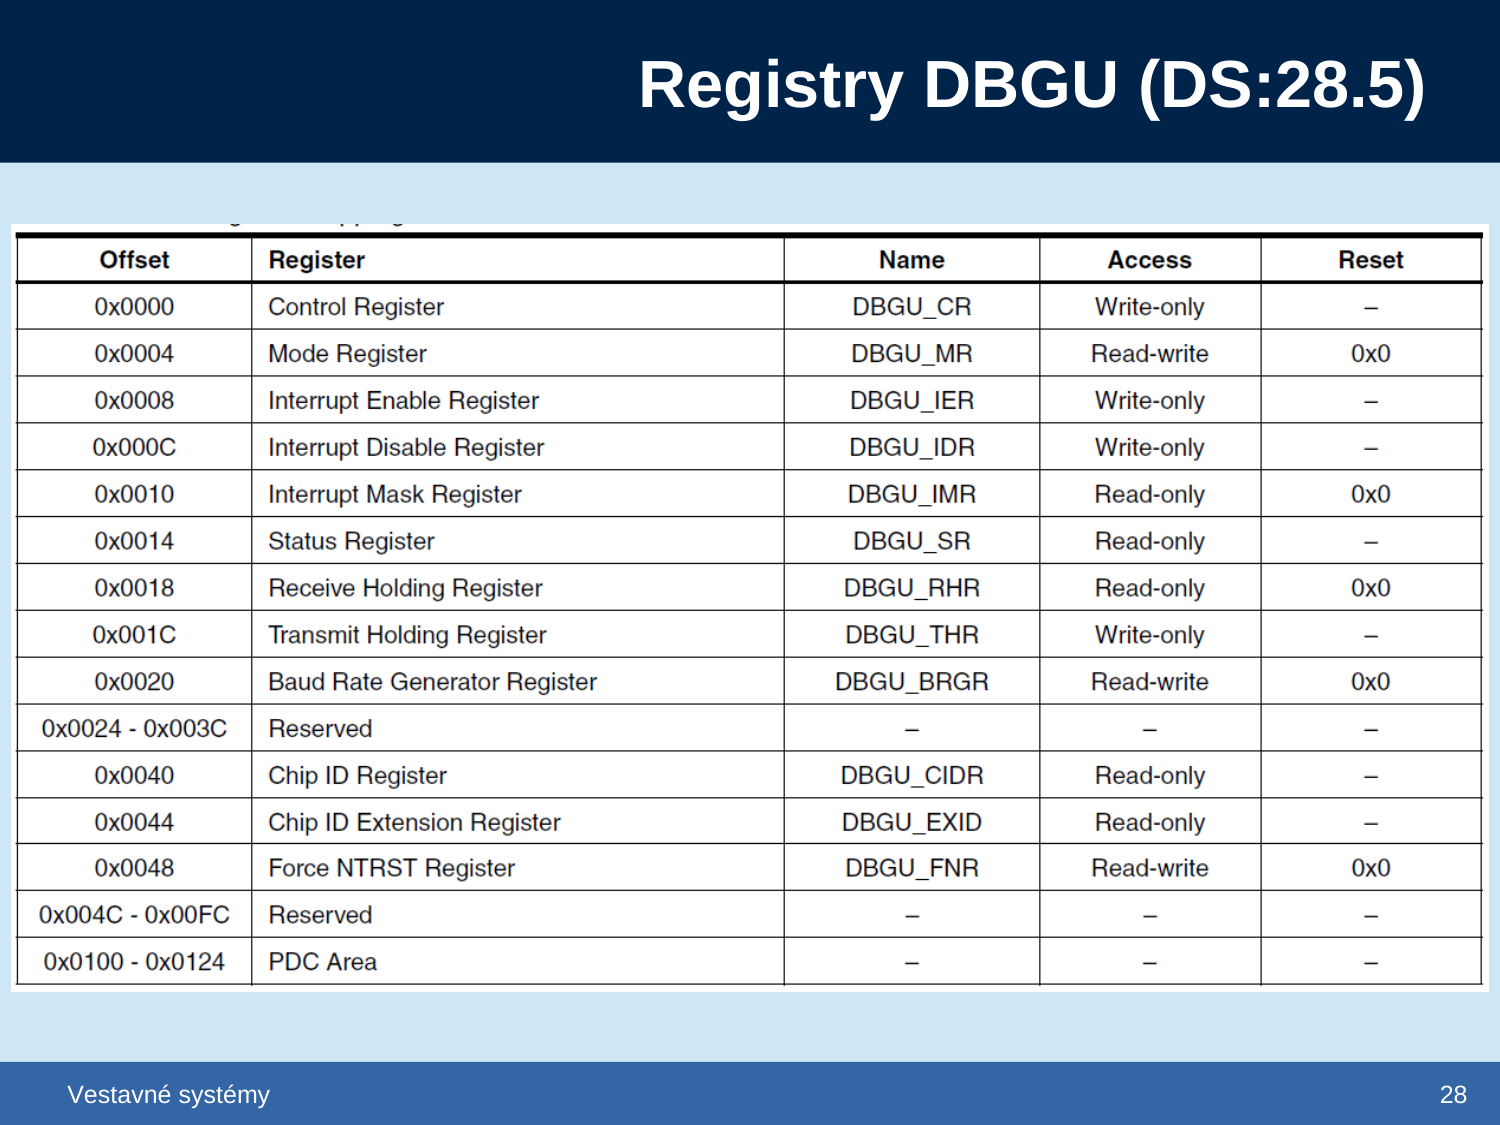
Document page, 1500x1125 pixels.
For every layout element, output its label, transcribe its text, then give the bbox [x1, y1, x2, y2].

title Registry DBGU (DS:28.5) [47, 0, 1443, 164]
picture [11, 224, 1489, 992]
